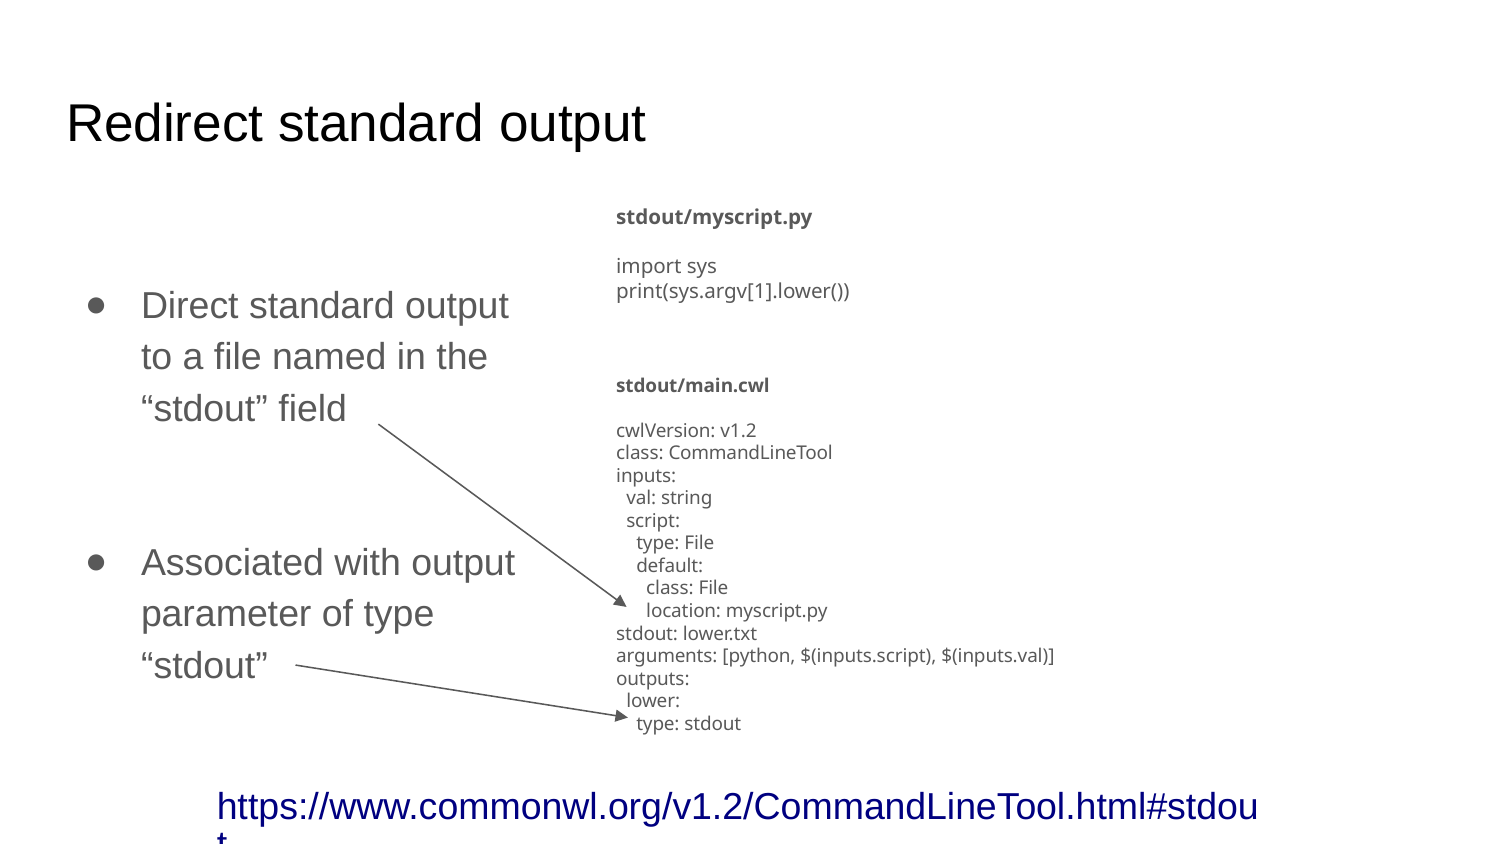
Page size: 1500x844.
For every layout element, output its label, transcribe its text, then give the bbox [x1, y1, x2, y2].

list Direct standard output to a file named in the “stdout” field Associated with output parameter of type “stdout” [51, 189, 561, 750]
list stdout/main.cwl cwlVersion: v1.2 class: CommandLineTool inputs: val: string script: type: File default: class: File location: myscript.py stdout: lower.txt arguments: [python, $(inputs.script), $(inputs.val)] outputs: lower: type: stdout [601, 358, 1412, 750]
list stdout/myscript.py import sys print(sys.argv[1].lower()) [601, 189, 1412, 337]
title Redirect standard output [51, 72, 1449, 167]
text_box https://www.commonwl.org/v1.2/CommandLineTool.html#stdout [201, 767, 1279, 843]
